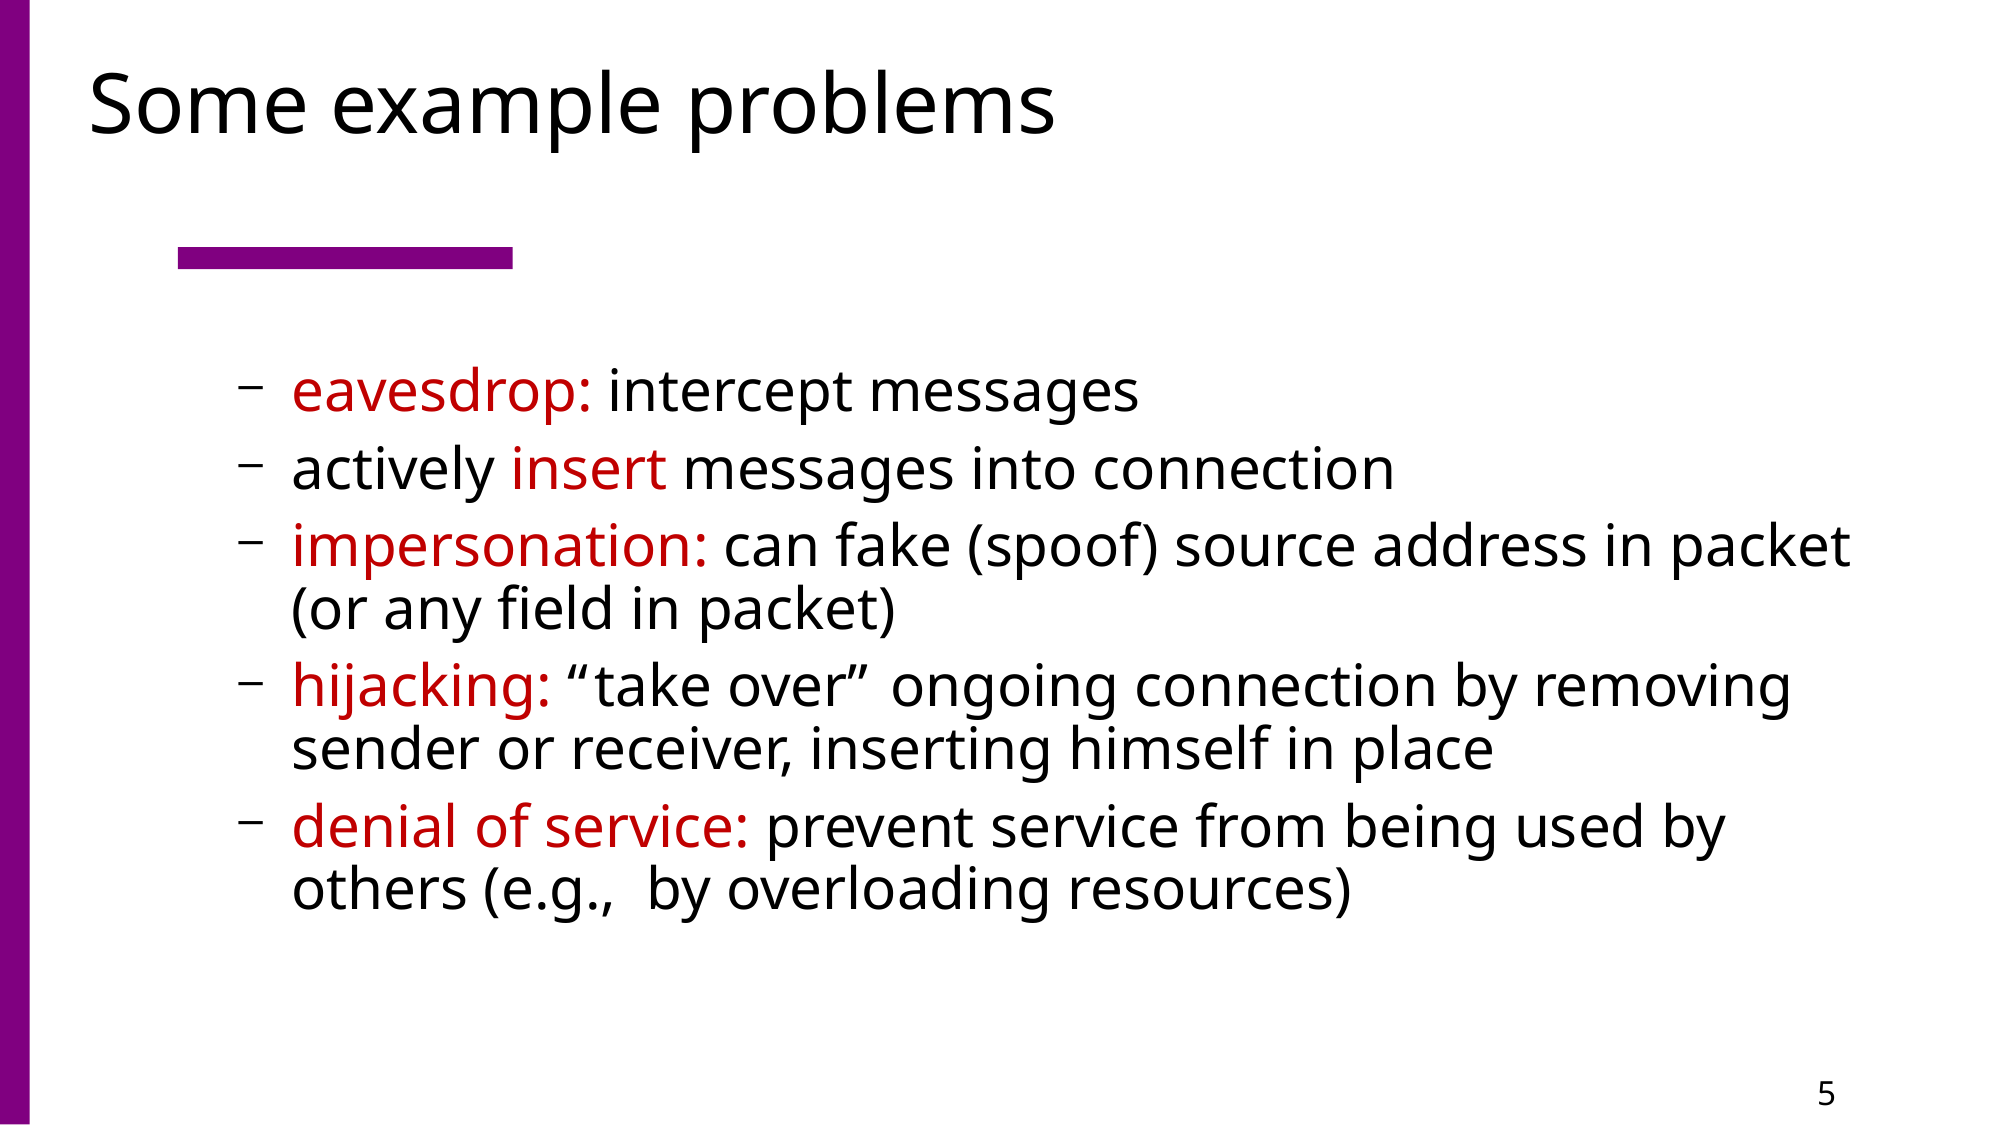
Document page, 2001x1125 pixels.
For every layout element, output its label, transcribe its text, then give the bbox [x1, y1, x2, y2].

title Some example problems [38, 17, 1946, 183]
list eavesdrop: intercept messages actively insert messages into connection impersonation: can fake (spoof) source address in packet (or any field in packet) hijacking: “take over” ongoing connection by removing sender or receiver, inserting himself in place denial of service: prevent service from being used by others (e.g., by overloading resources) [135, 206, 1876, 970]
